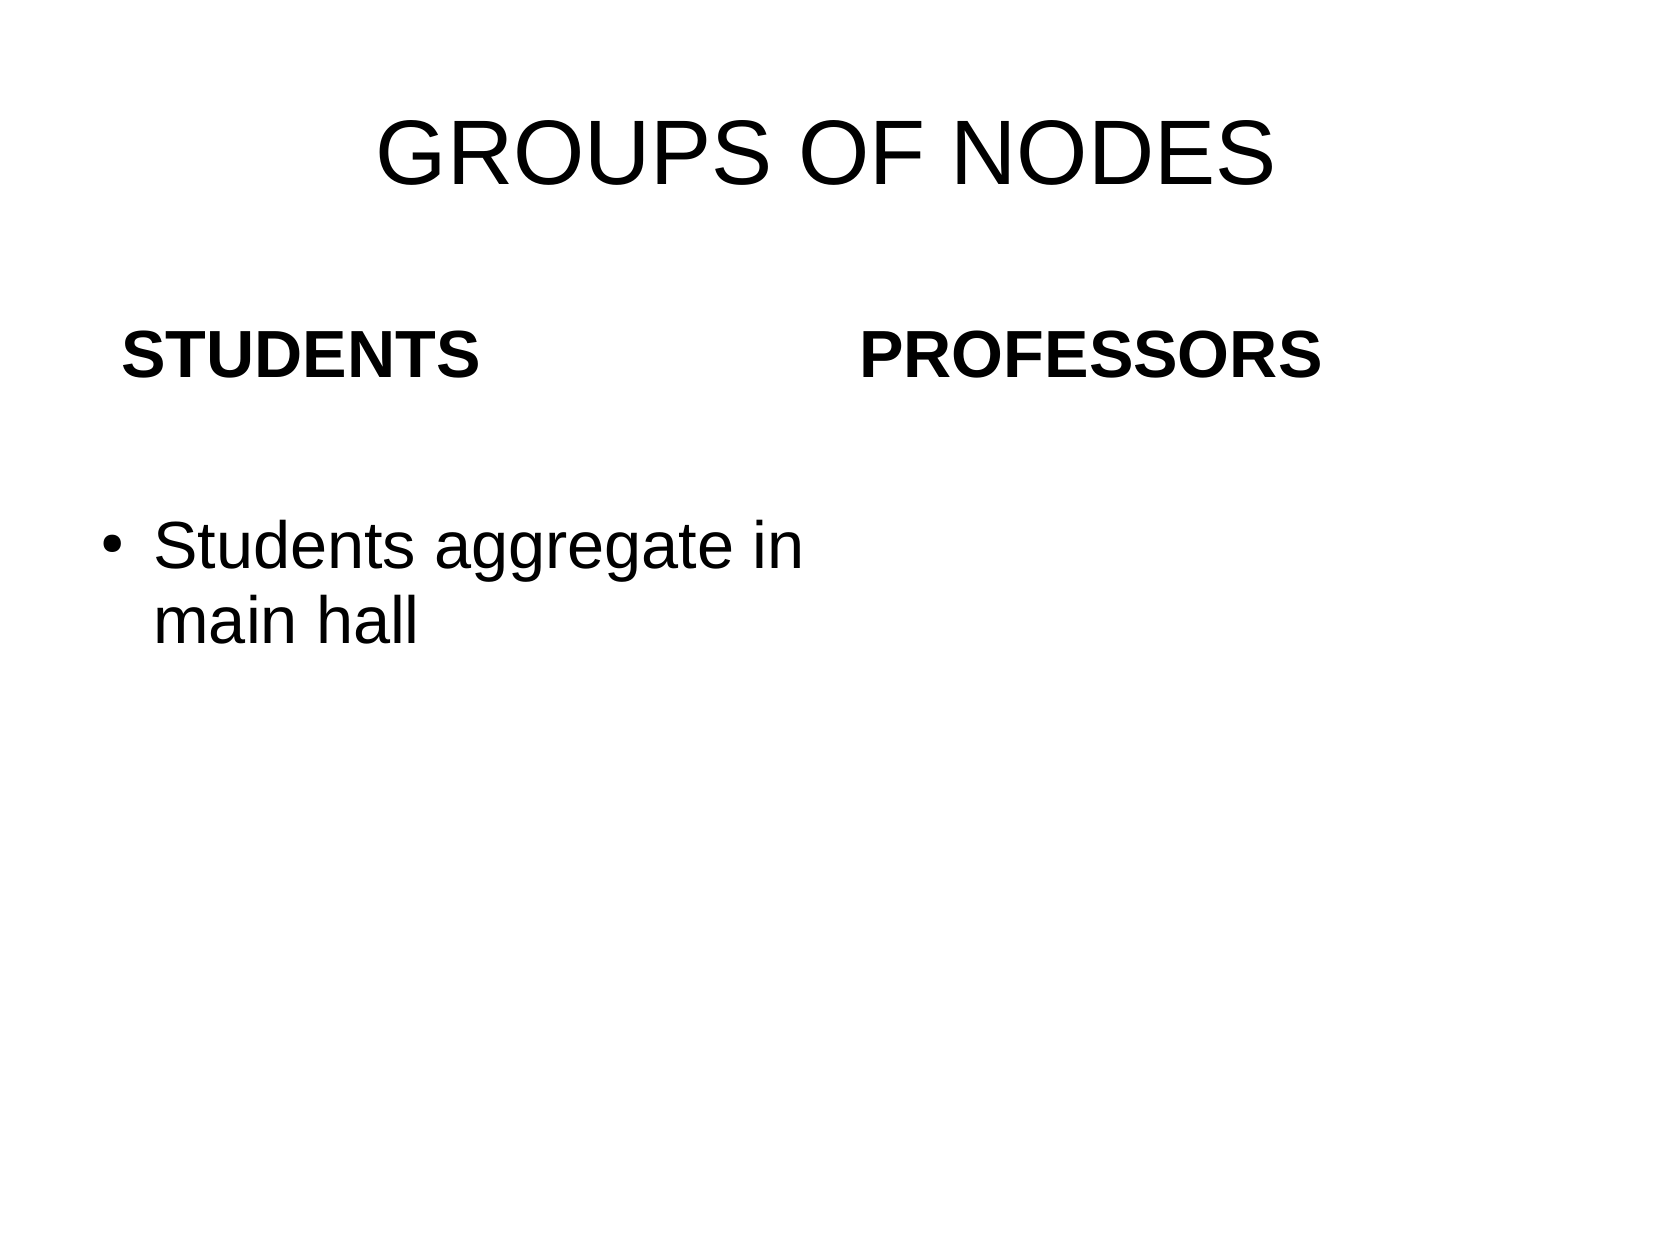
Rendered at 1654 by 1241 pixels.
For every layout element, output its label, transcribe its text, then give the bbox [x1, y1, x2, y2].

text_box STUDENTS [106, 309, 733, 461]
title GROUPS OF NODES [82, 49, 1571, 257]
list Students aggregate in main hall [82, 507, 809, 1010]
text_box PROFESSORS [844, 309, 1471, 461]
